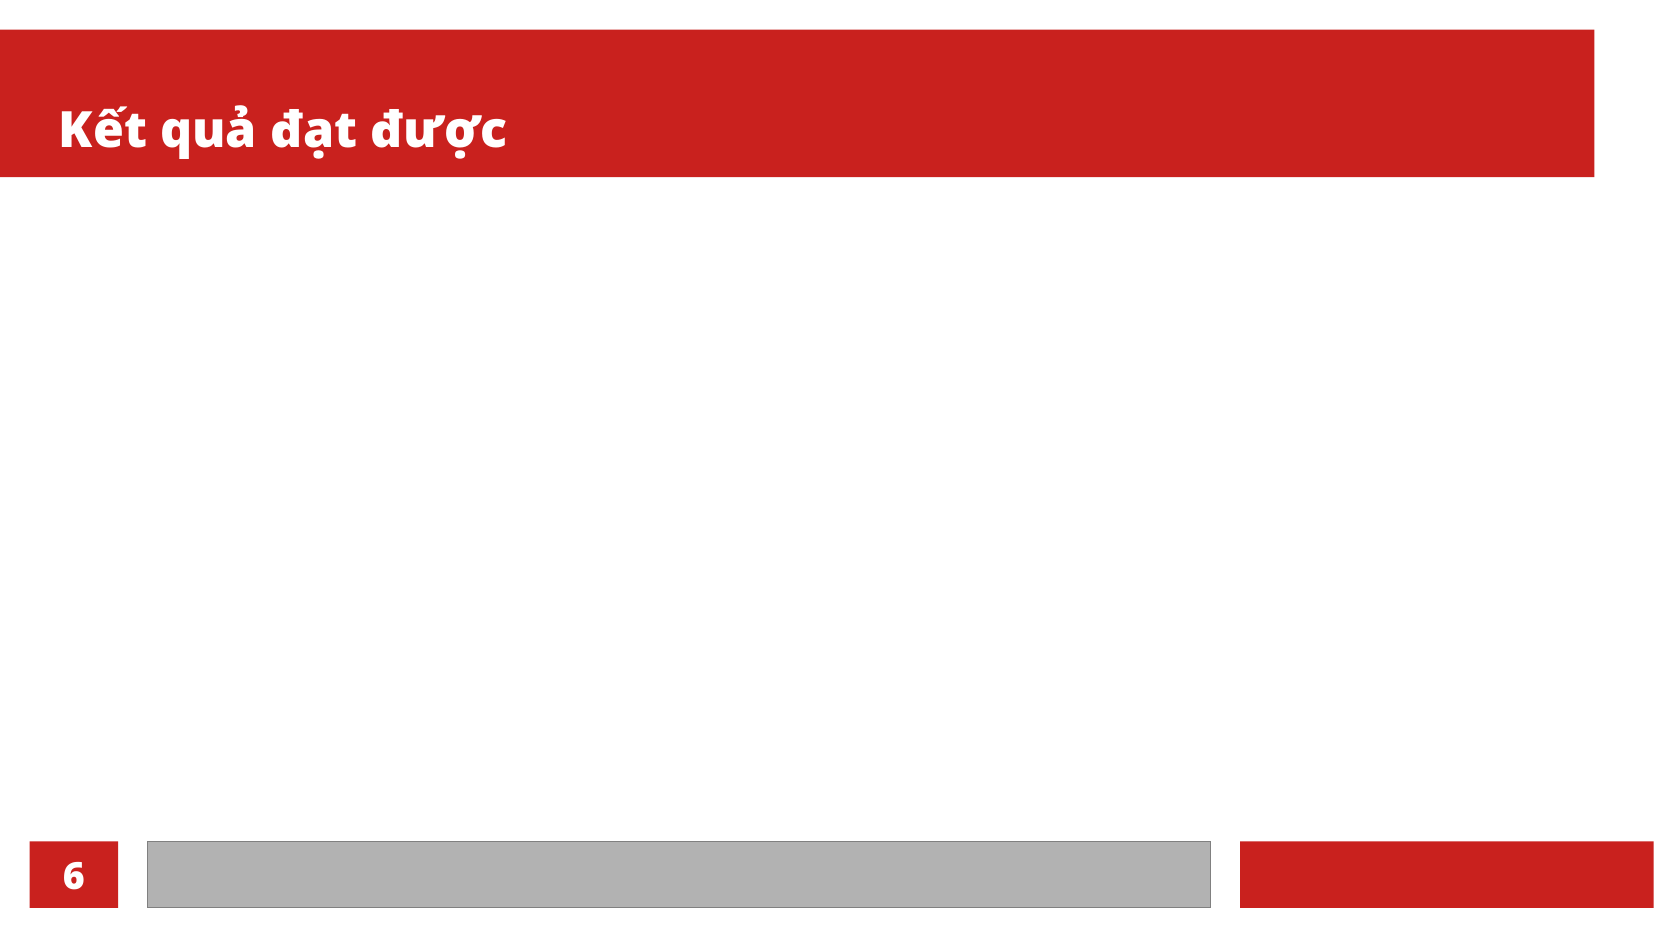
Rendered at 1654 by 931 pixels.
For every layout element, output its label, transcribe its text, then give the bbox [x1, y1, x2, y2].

title Kết quả đạt được [59, 44, 1595, 163]
